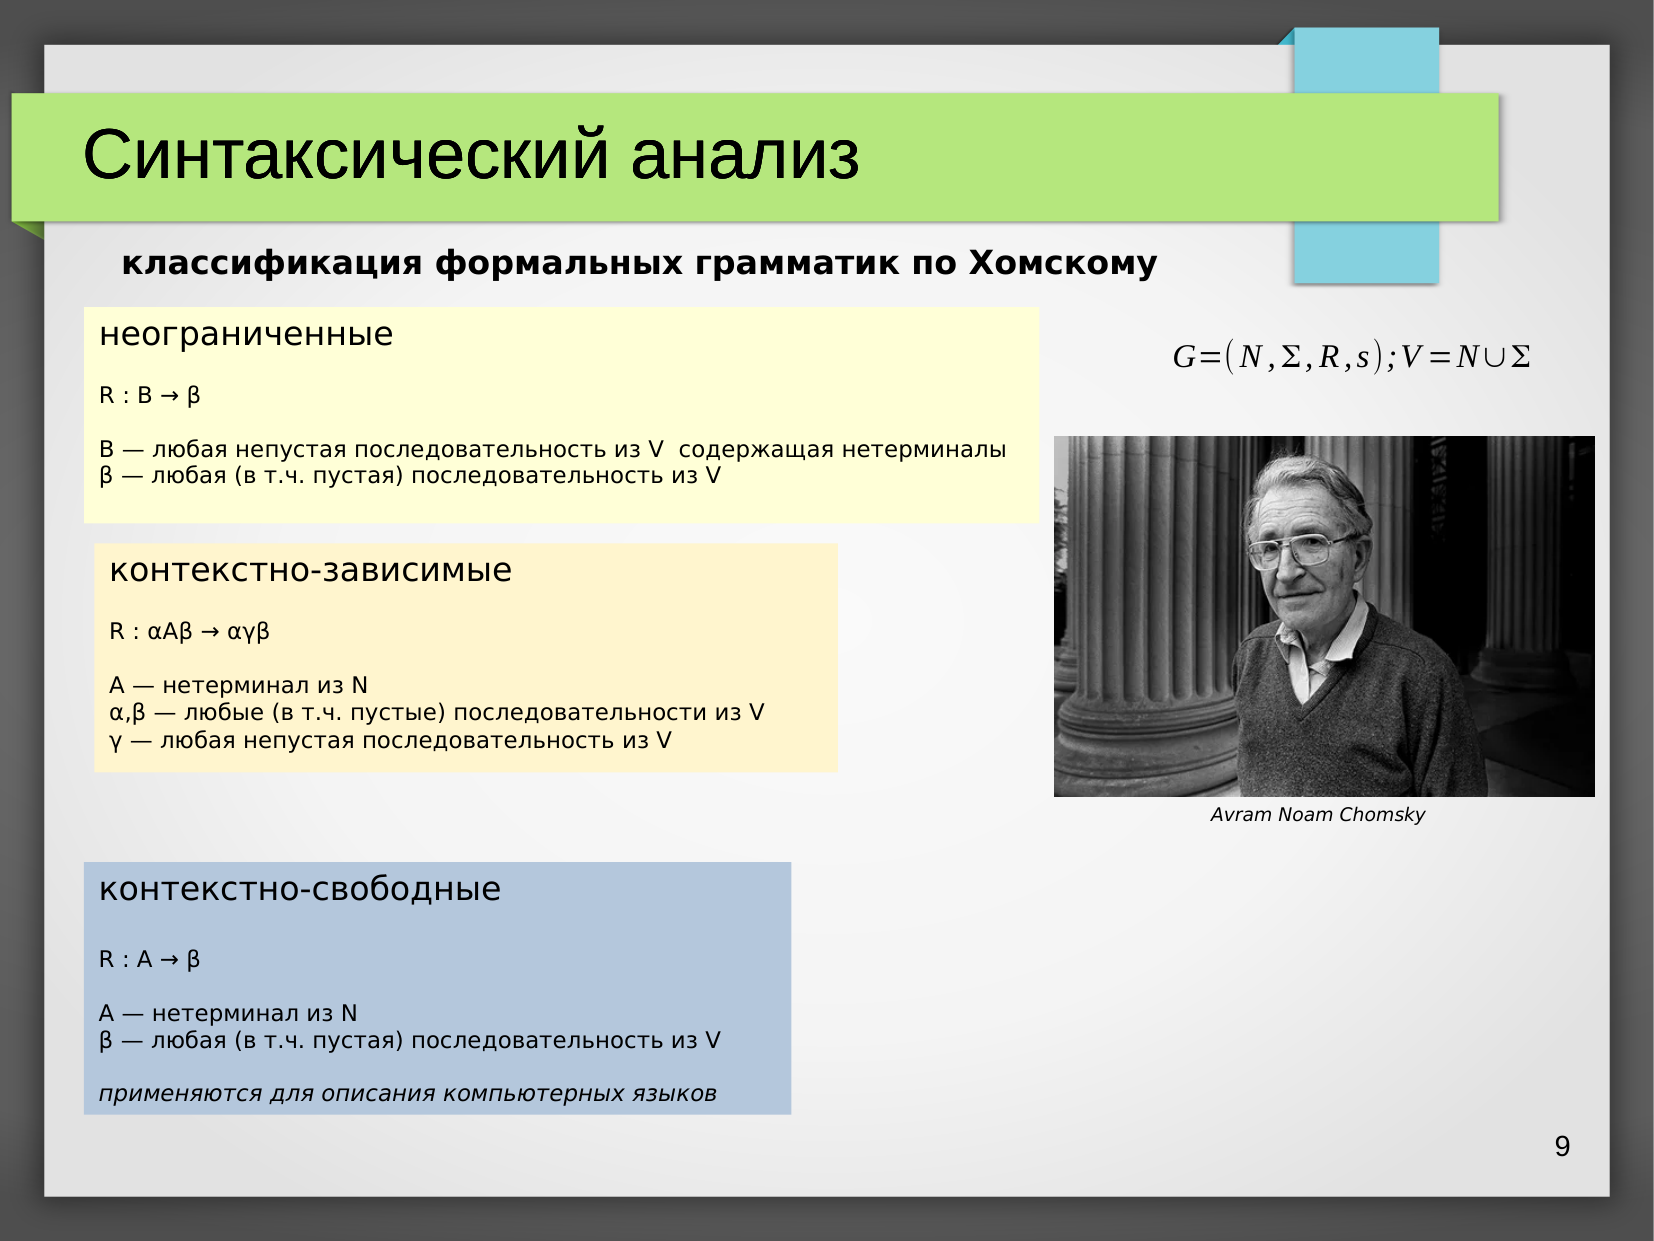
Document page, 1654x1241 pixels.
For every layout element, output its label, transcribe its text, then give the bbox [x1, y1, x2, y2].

chart [1166, 337, 1537, 378]
text_box Avram Noam Chomsky [1196, 797, 1468, 845]
picture [0, 0, 1654, 1241]
title Синтаксический анализ [82, 114, 993, 194]
text_box классификация формальных грамматик по Хомскому [106, 236, 1229, 290]
text_box контекстно-зависимые R : αAβ → αγβ A — нетерминал из N α,β — любые (в т.ч. пустые) последовательности из V γ — любая непустая последовательность из V [94, 543, 838, 773]
text_box неограниченные R : B → β B — любая непустая последовательность из V содержащая нетерминалы β — любая (в т.ч. пустая) последовательность из V [84, 307, 1040, 524]
text_box контекстно-свободные R : A → β A — нетерминал из N β — любая (в т.ч. пустая) последовательность из V применяются для описания компьютерных языков [83, 862, 792, 1115]
